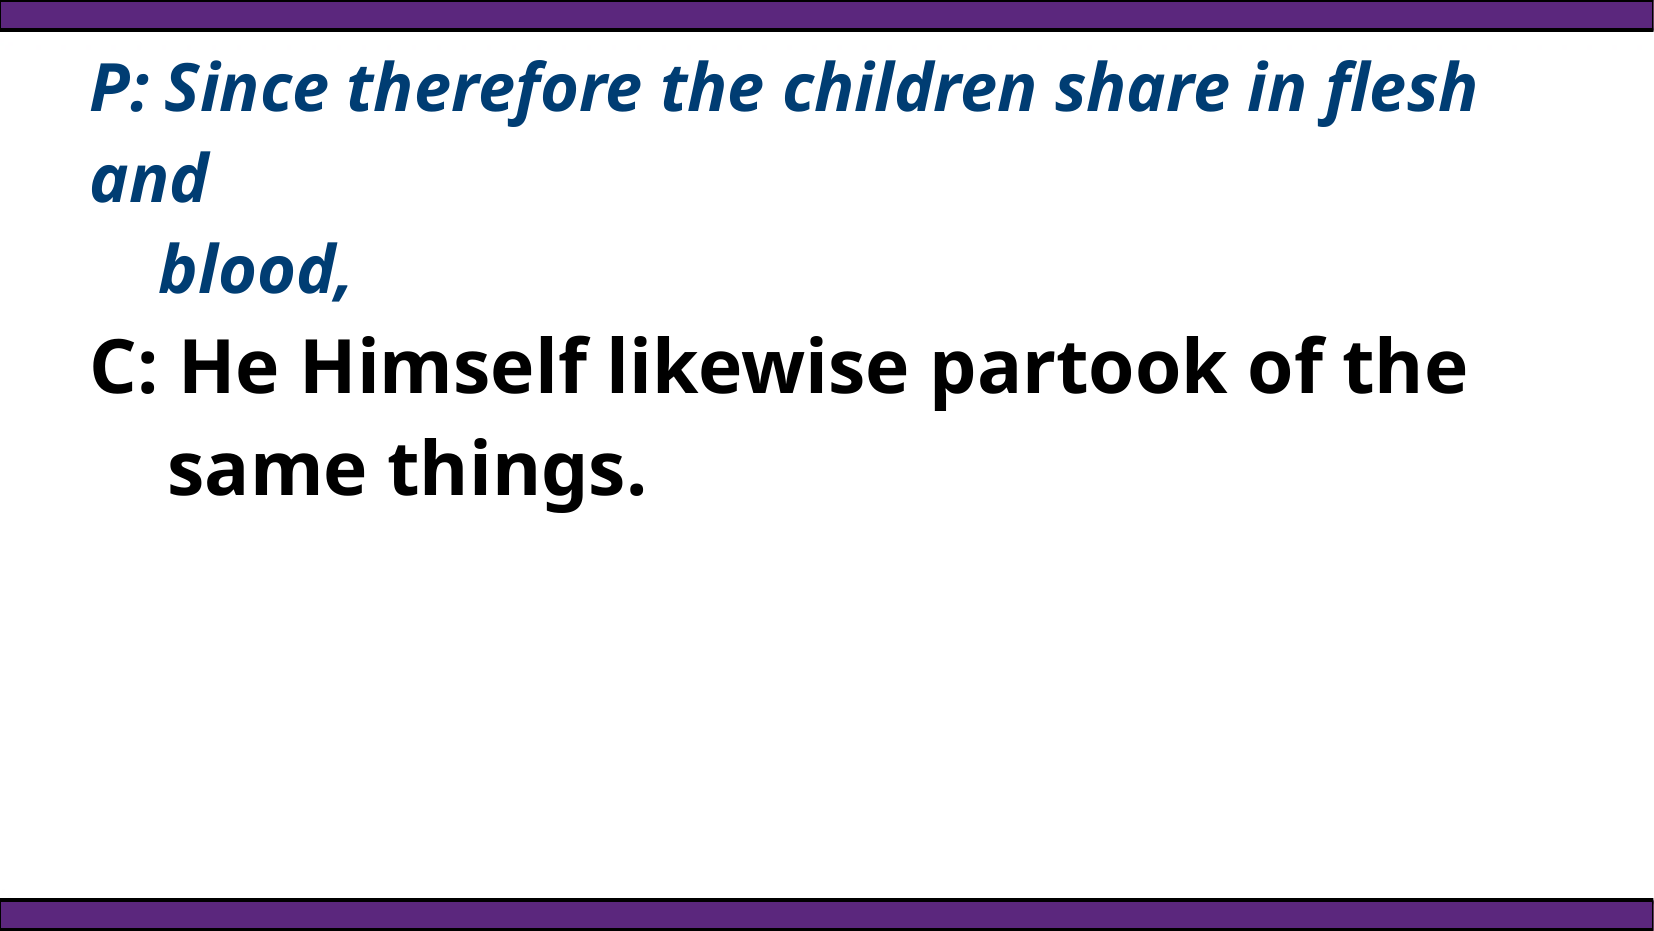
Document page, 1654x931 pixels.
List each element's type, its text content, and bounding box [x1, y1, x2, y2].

text_box [0, 900, 1654, 931]
text_box [0, 0, 1654, 31]
picture [0, 31, 1654, 900]
text_box P: Since therefore the children share in flesh and blood, C: He Himself likewise partook of the same things. [75, 33, 1576, 426]
